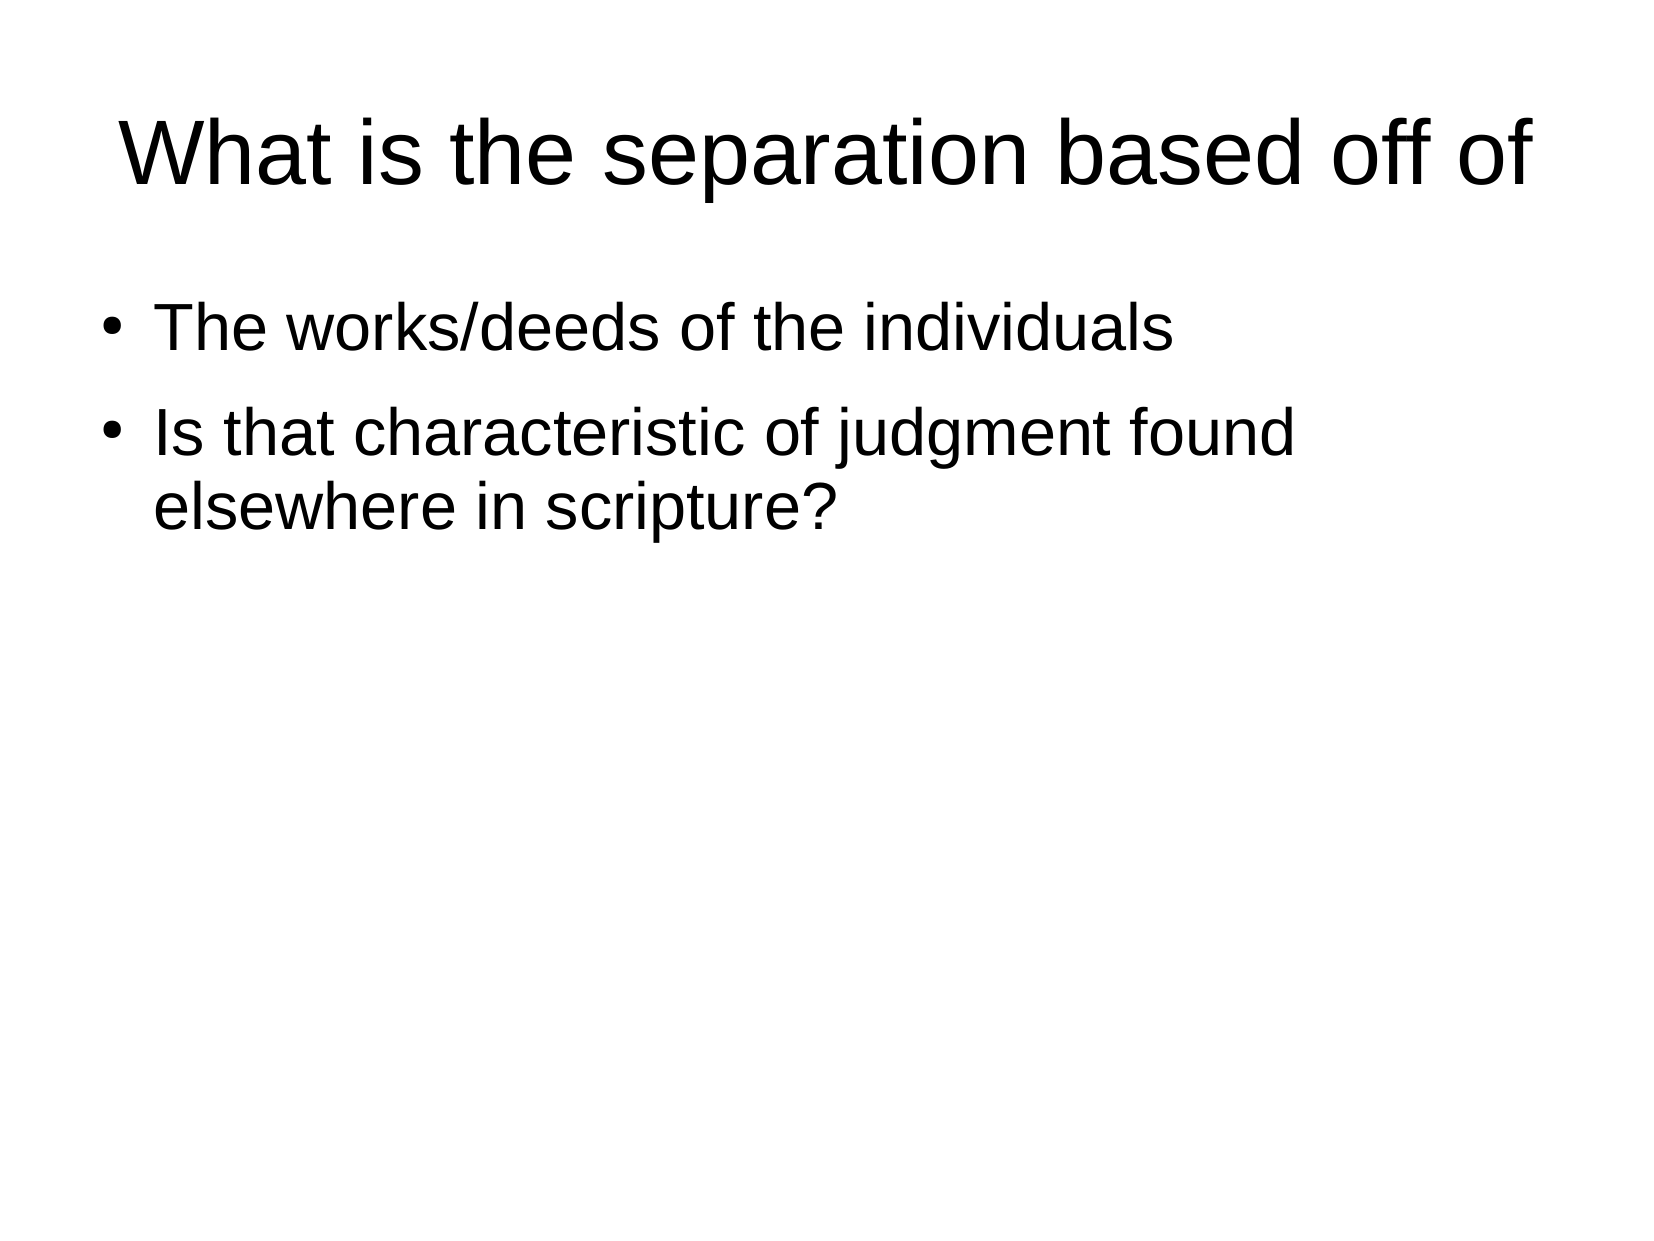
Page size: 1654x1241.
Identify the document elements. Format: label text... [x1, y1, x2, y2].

list The works/deeds of the individuals Is that characteristic of judgment found elsewhere in scripture? [82, 290, 1571, 1109]
title What is the separation based off of [82, 49, 1571, 257]
